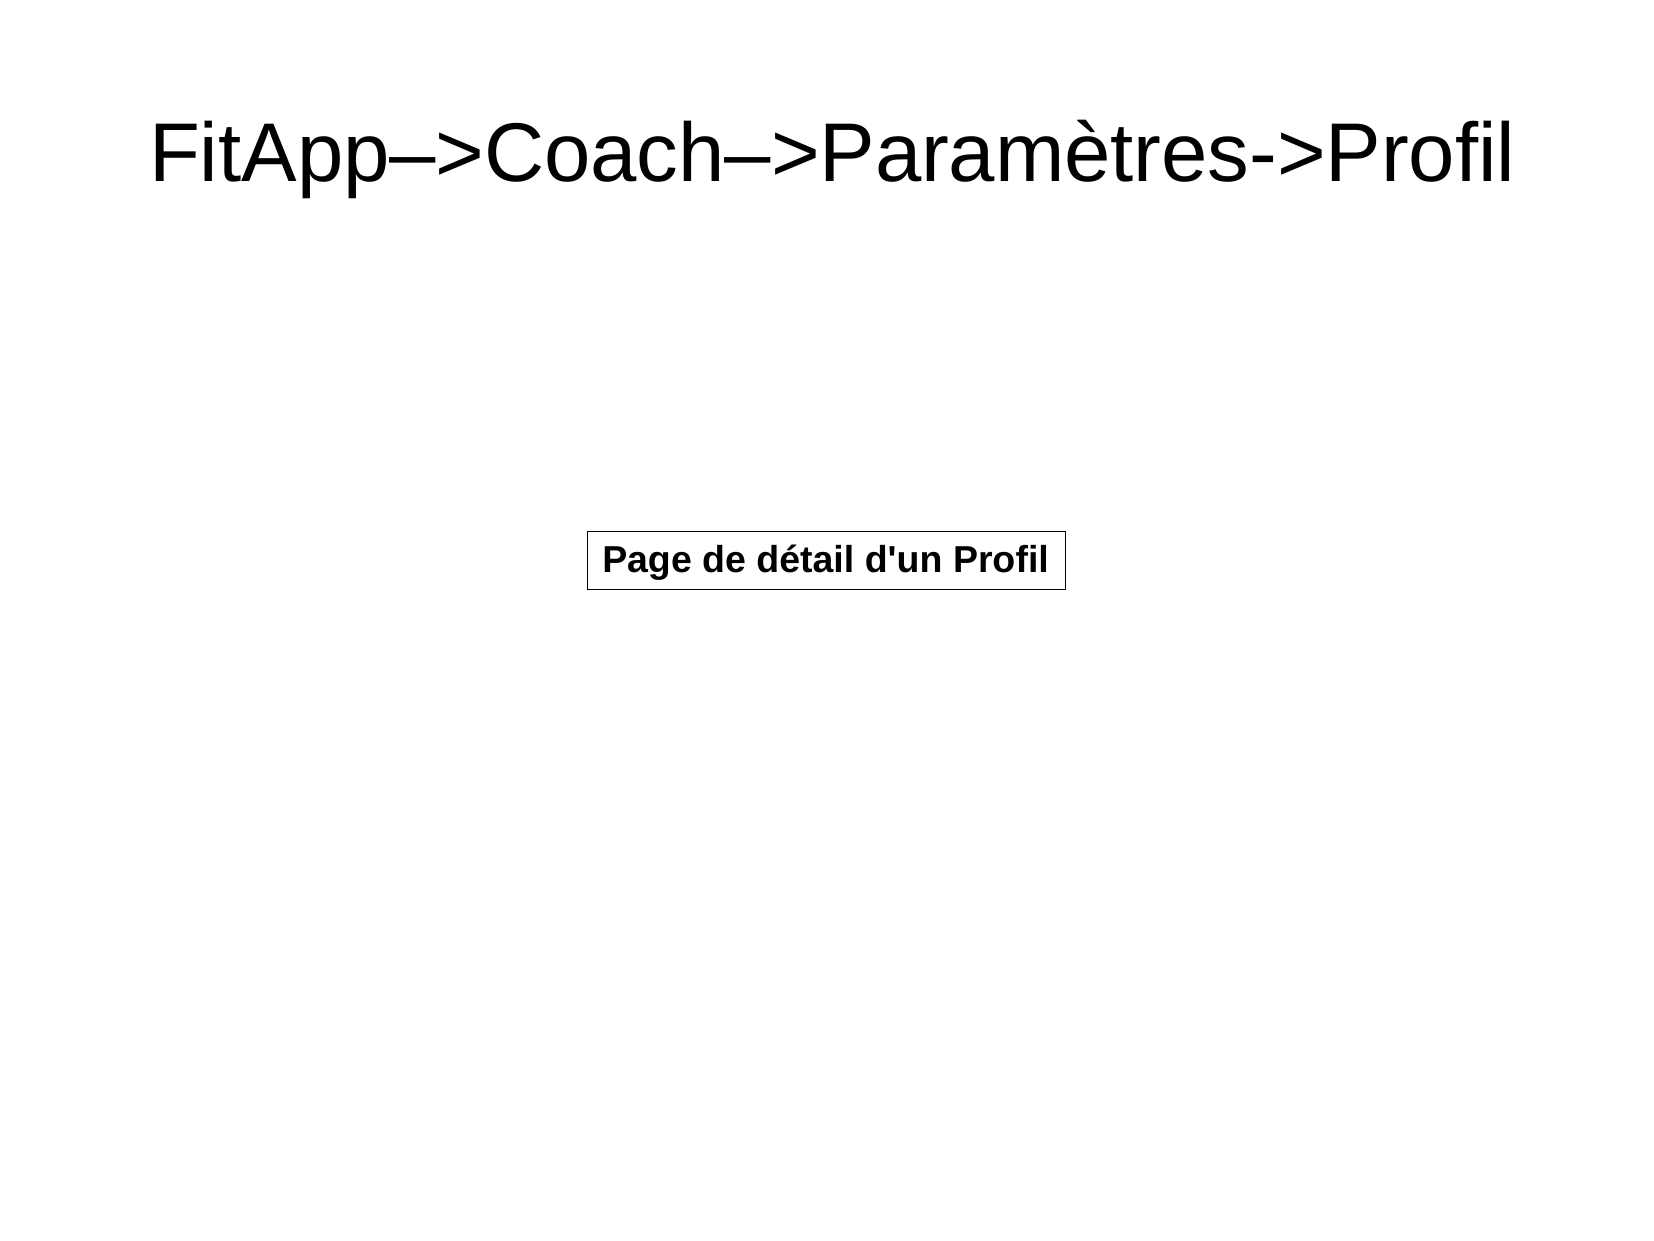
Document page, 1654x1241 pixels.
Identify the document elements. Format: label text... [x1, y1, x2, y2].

text_box Page de détail d'un Profil [587, 531, 1066, 590]
title FitApp–>Coach–>Paramètres->Profil [35, 49, 1630, 257]
